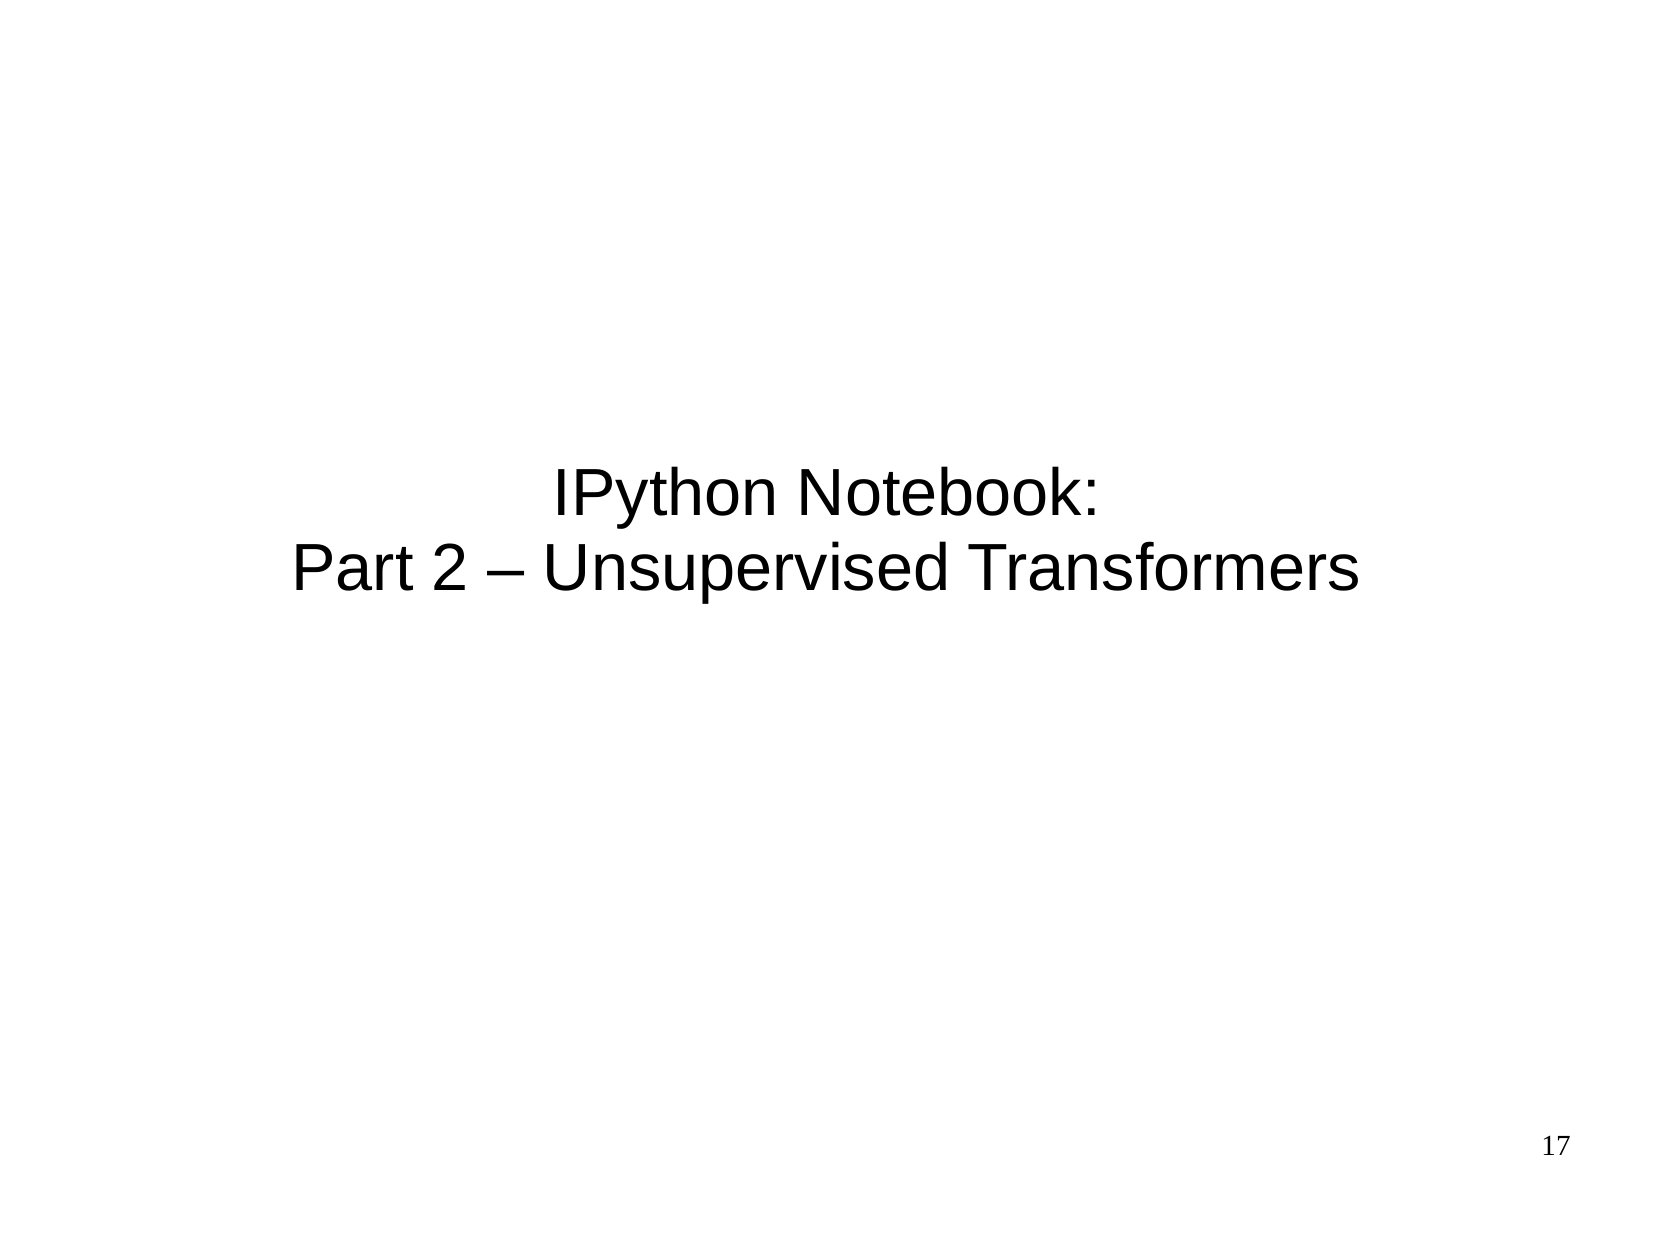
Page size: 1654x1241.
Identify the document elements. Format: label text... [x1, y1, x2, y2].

subtitle IPython Notebook: Part 2 – Unsupervised Transformers [82, 49, 1571, 1010]
